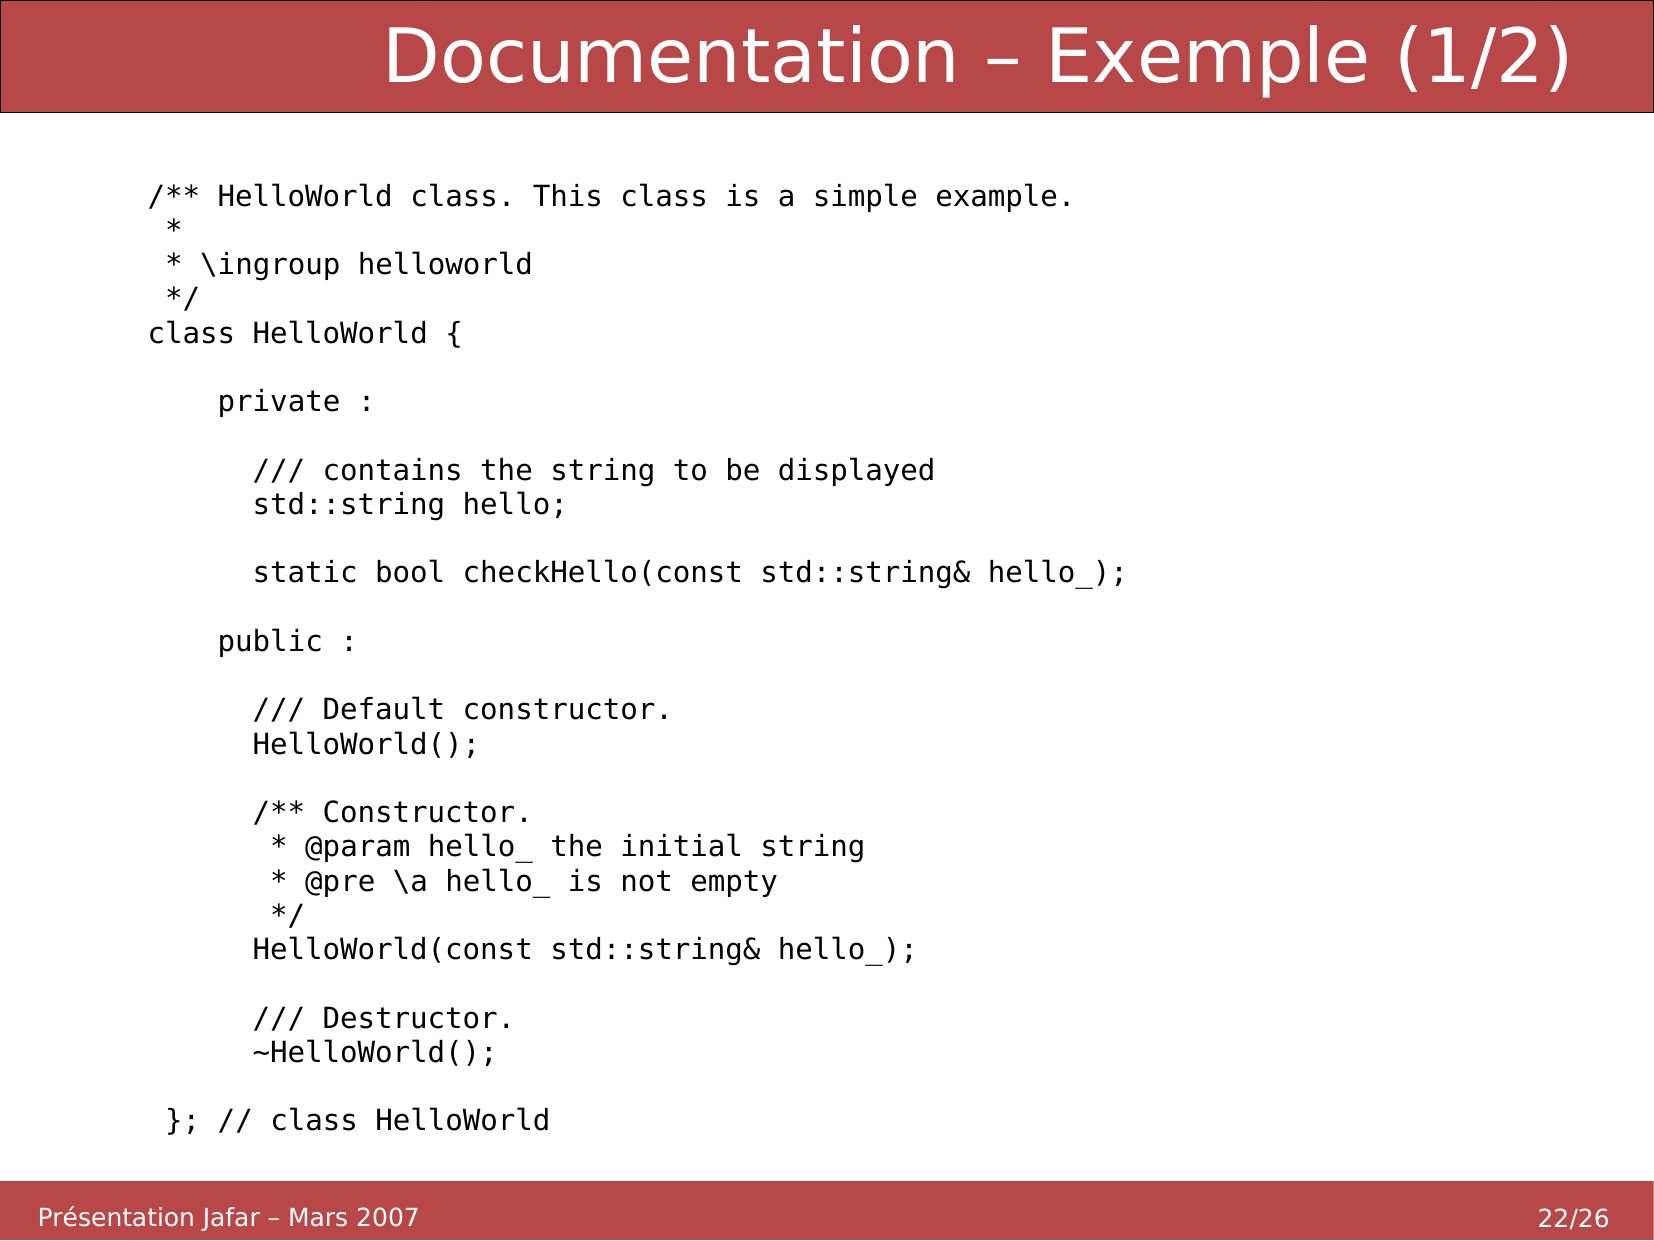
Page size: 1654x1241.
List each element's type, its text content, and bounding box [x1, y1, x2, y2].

title Documentation – Exemple (1/2) [0, 0, 1654, 113]
text_box [201, 386, 1353, 448]
text_box /** HelloWorld class. This class is a simple example. * * \ingroup helloworld */ class HelloWorld { private : /// contains the string to be displayed std::string hello; static bool checkHello(const std::string& hello_); public : /// Default constructor. HelloWorld(); /** Constructor. * @param hello_ the initial string * @pre \a hello_ is not empty */ HelloWorld(const std::string& hello_); /// Destructor. ~HelloWorld(); }; // class HelloWorld [147, 177, 1152, 1140]
